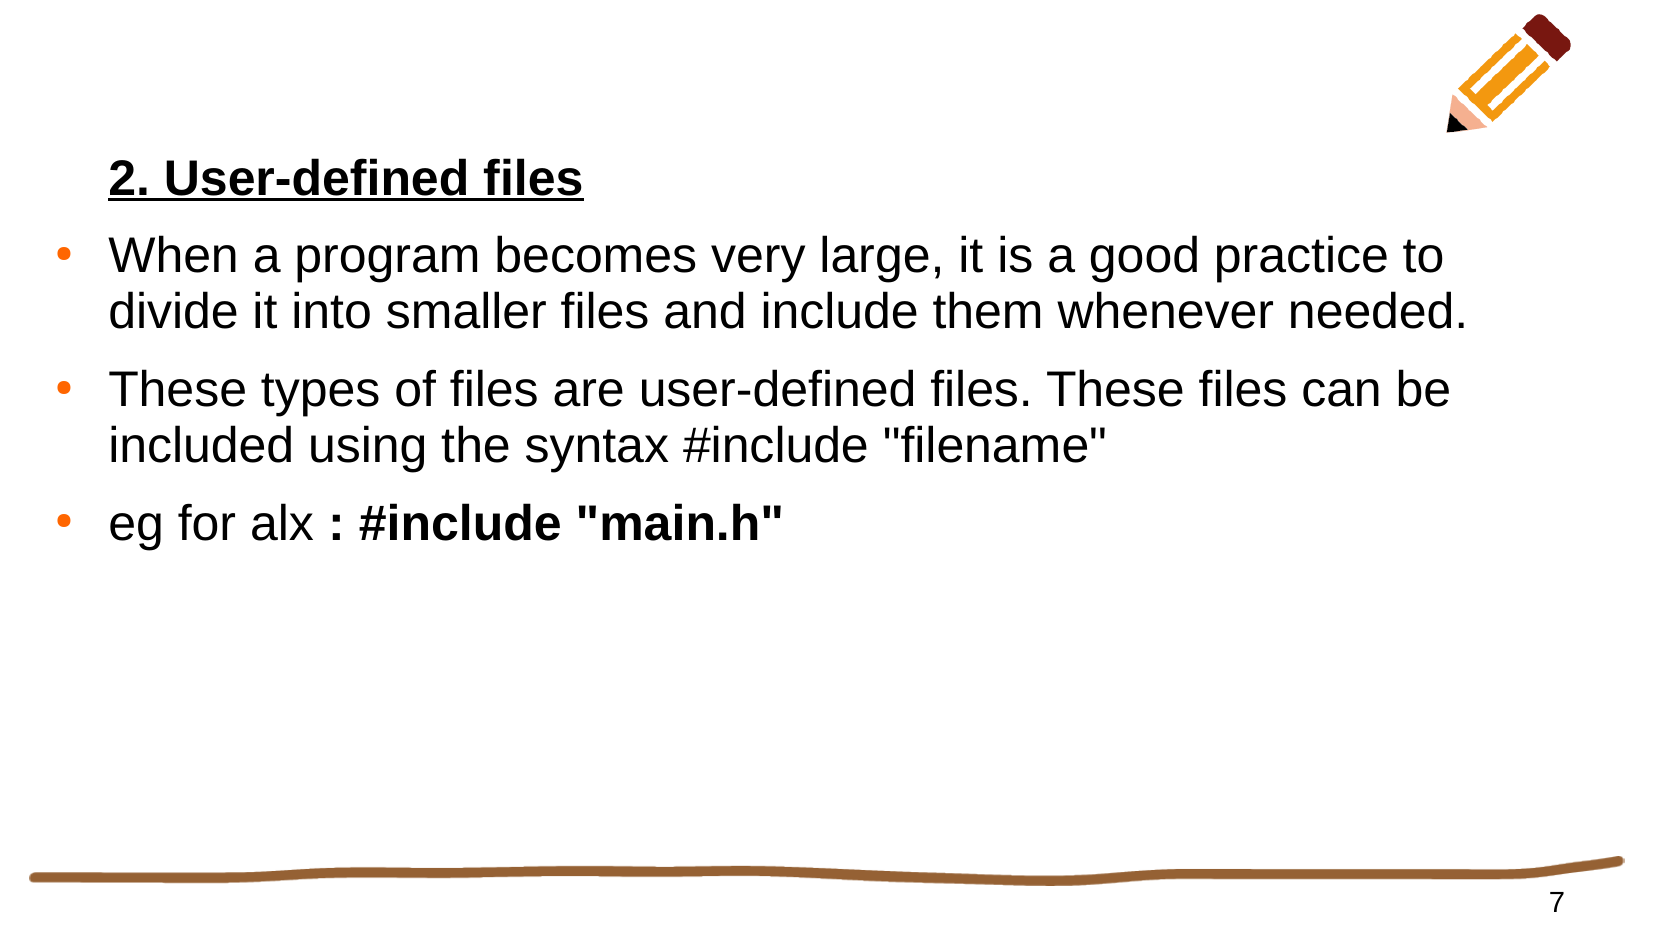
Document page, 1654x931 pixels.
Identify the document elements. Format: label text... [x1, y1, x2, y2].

list 2. User-defined files When a program becomes very large, it is a good practice to divide it into smaller files and include them whenever needed. These types of files are user-defined files. These files can be included using the syntax #include "filename" eg for alx : #include "main.h" [37, 150, 1576, 826]
picture [29, 856, 1625, 886]
picture [1446, 14, 1571, 133]
